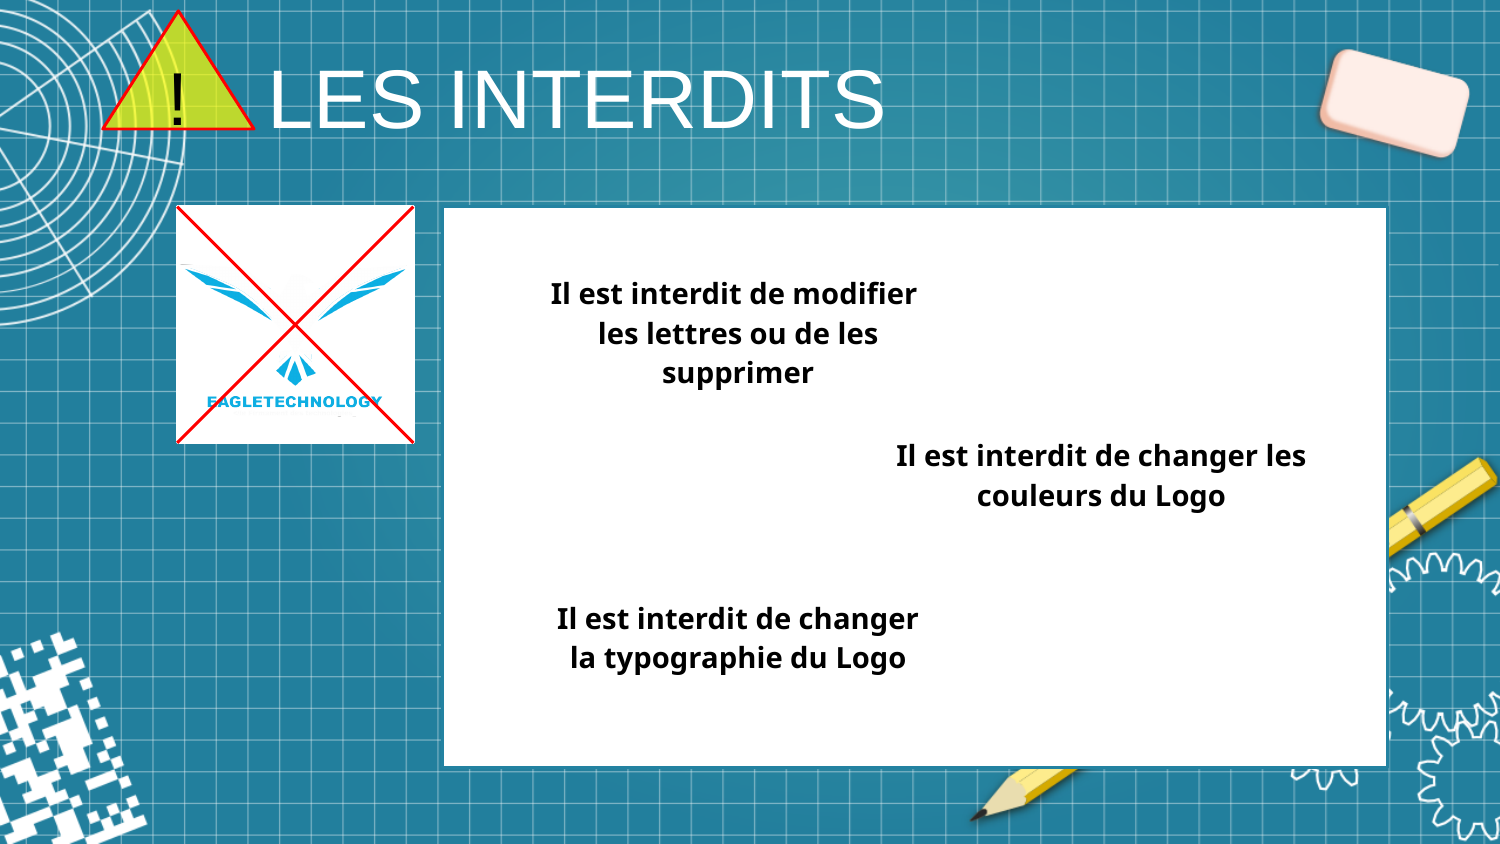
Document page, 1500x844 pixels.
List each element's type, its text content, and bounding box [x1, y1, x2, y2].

picture [0, 0, 1500, 844]
text_box Il est interdit de changer les couleurs du Logo [850, 427, 1353, 502]
title LES INTERDITS [238, 53, 939, 147]
text_box [442, 206, 1388, 768]
text_box Il est interdit de modifier les lettres ou de les supprimer [531, 265, 945, 369]
text_box Il est interdit de changer la typographie du Logo [531, 590, 945, 664]
text_box ! [102, 10, 254, 129]
